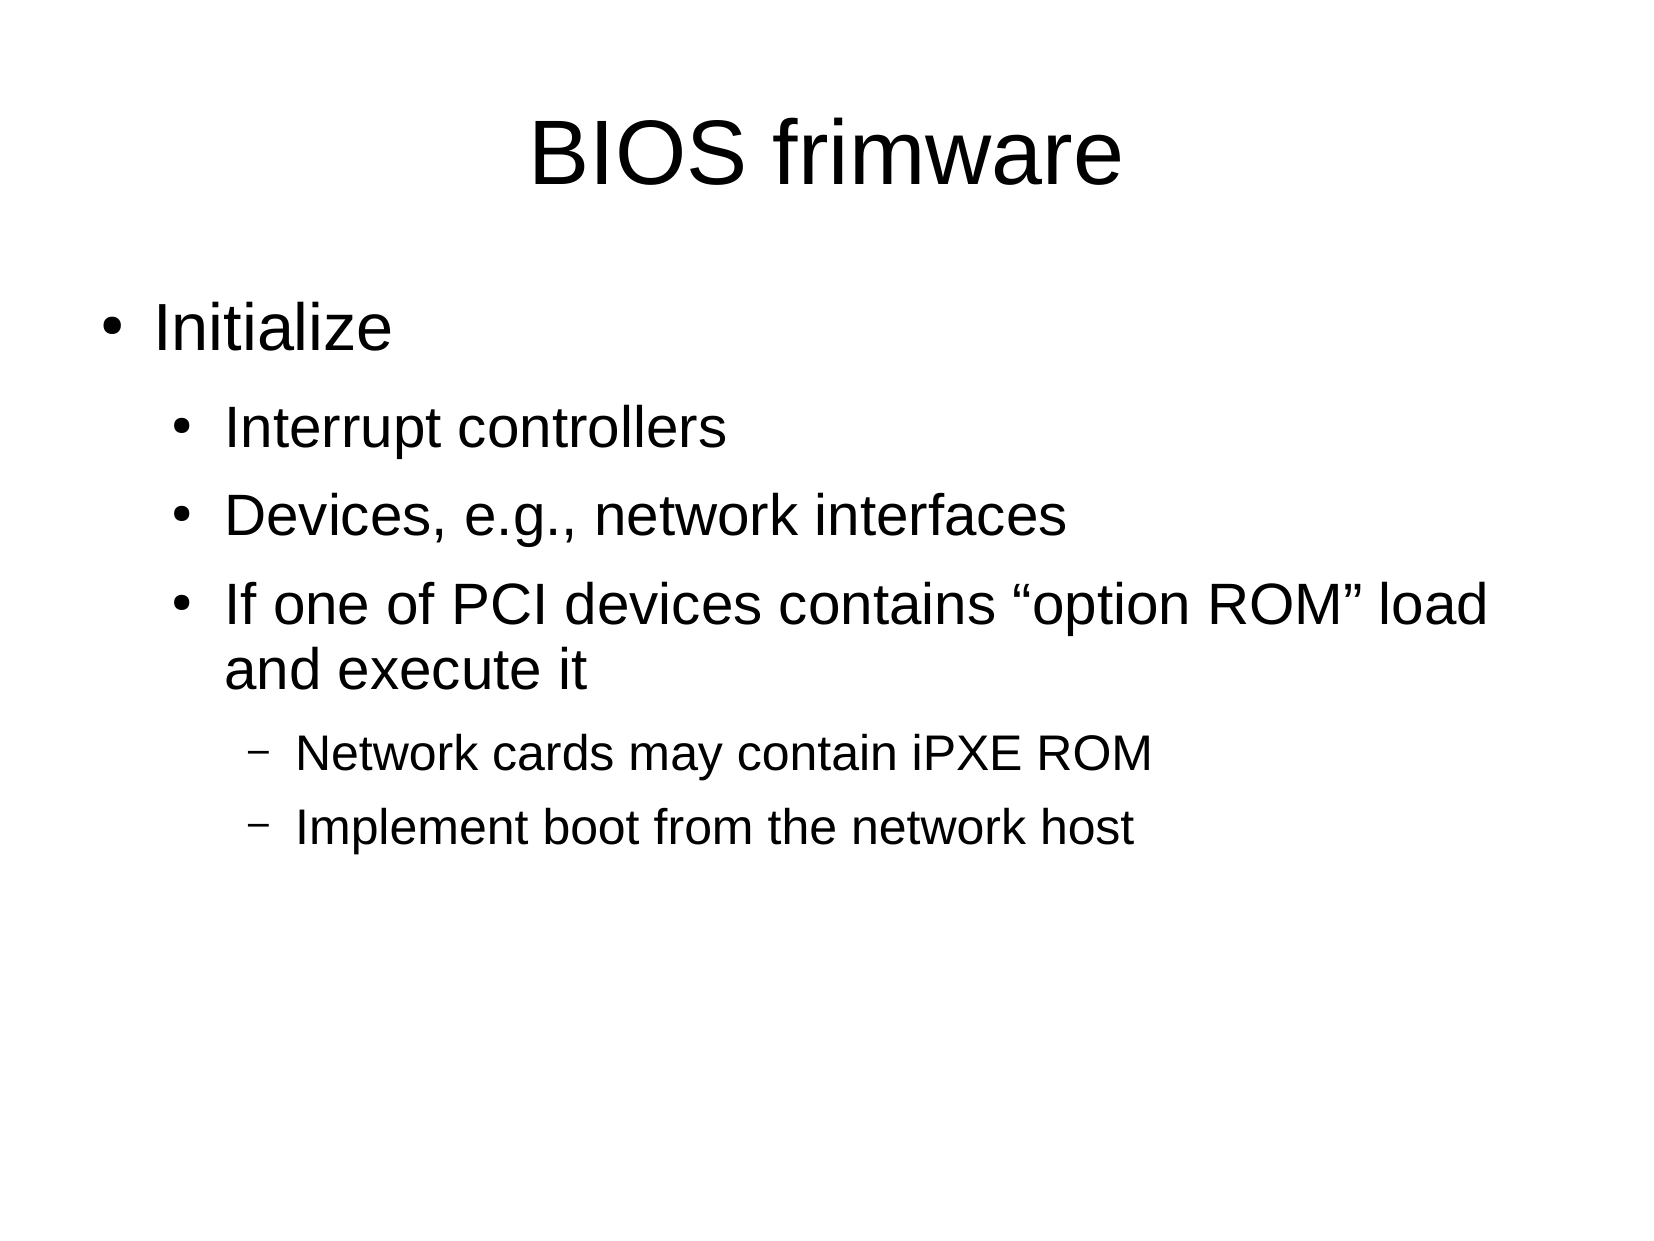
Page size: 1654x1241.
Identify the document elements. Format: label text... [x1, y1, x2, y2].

title BIOS frimware [82, 49, 1571, 257]
list Initialize Interrupt controllers Devices, e.g., network interfaces If one of PCI devices contains “option ROM” load and execute it Network cards may contain iPXE ROM Implement boot from the network host [82, 290, 1571, 1010]
